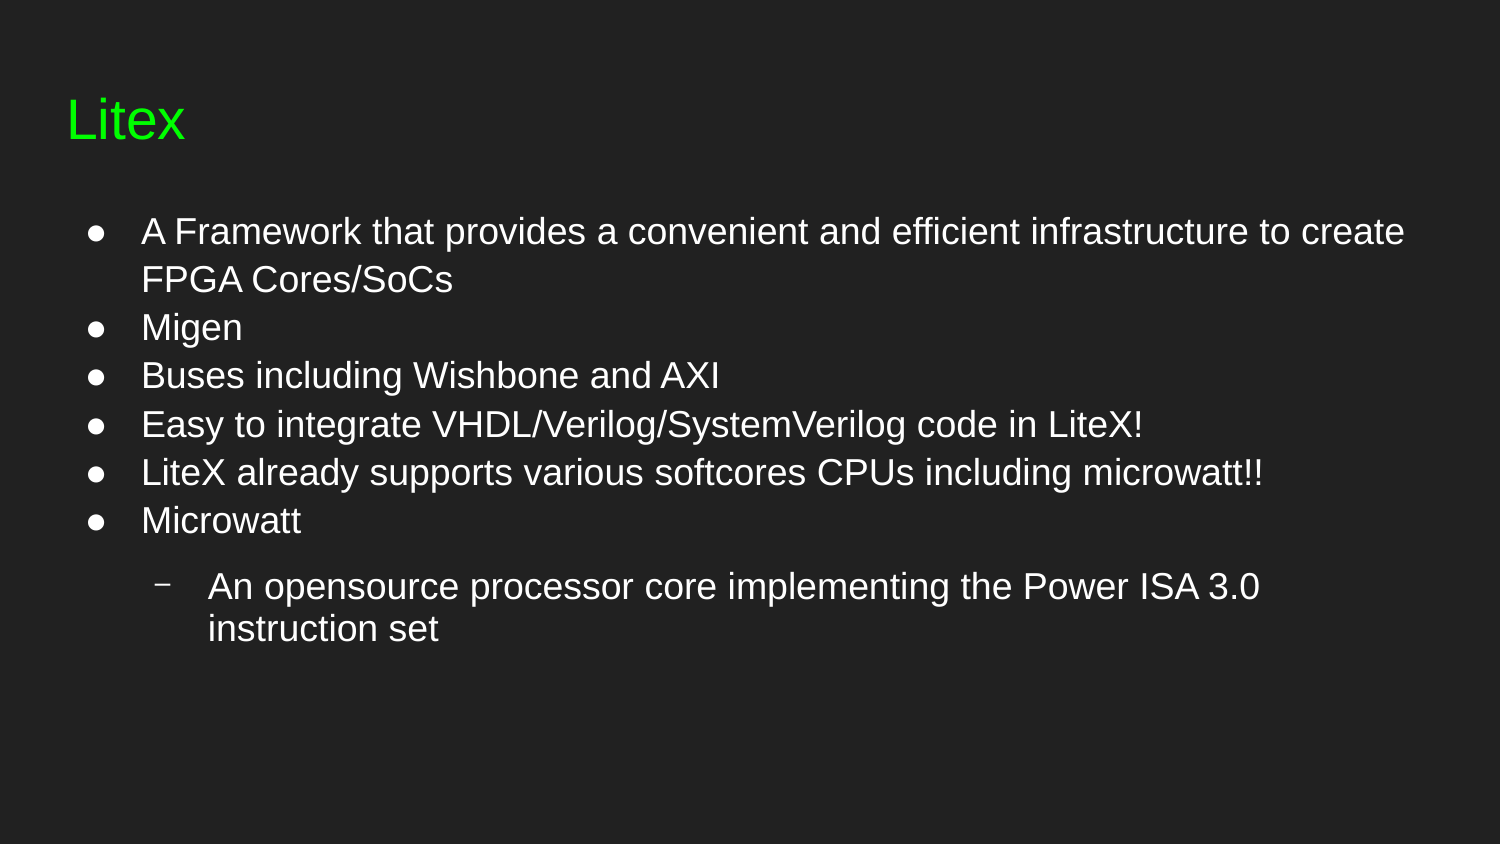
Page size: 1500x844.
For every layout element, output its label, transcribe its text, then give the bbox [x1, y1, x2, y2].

list A Framework that provides a convenient and efficient infrastructure to create FPGA Cores/SoCs Migen Buses including Wishbone and AXI Easy to integrate VHDL/Verilog/SystemVerilog code in LiteX! LiteX already supports various softcores CPUs including microwatt!! Microwatt An opensource processor core implementing the Power ISA 3.0 instruction set [51, 189, 1449, 750]
title Litex [51, 72, 1449, 167]
